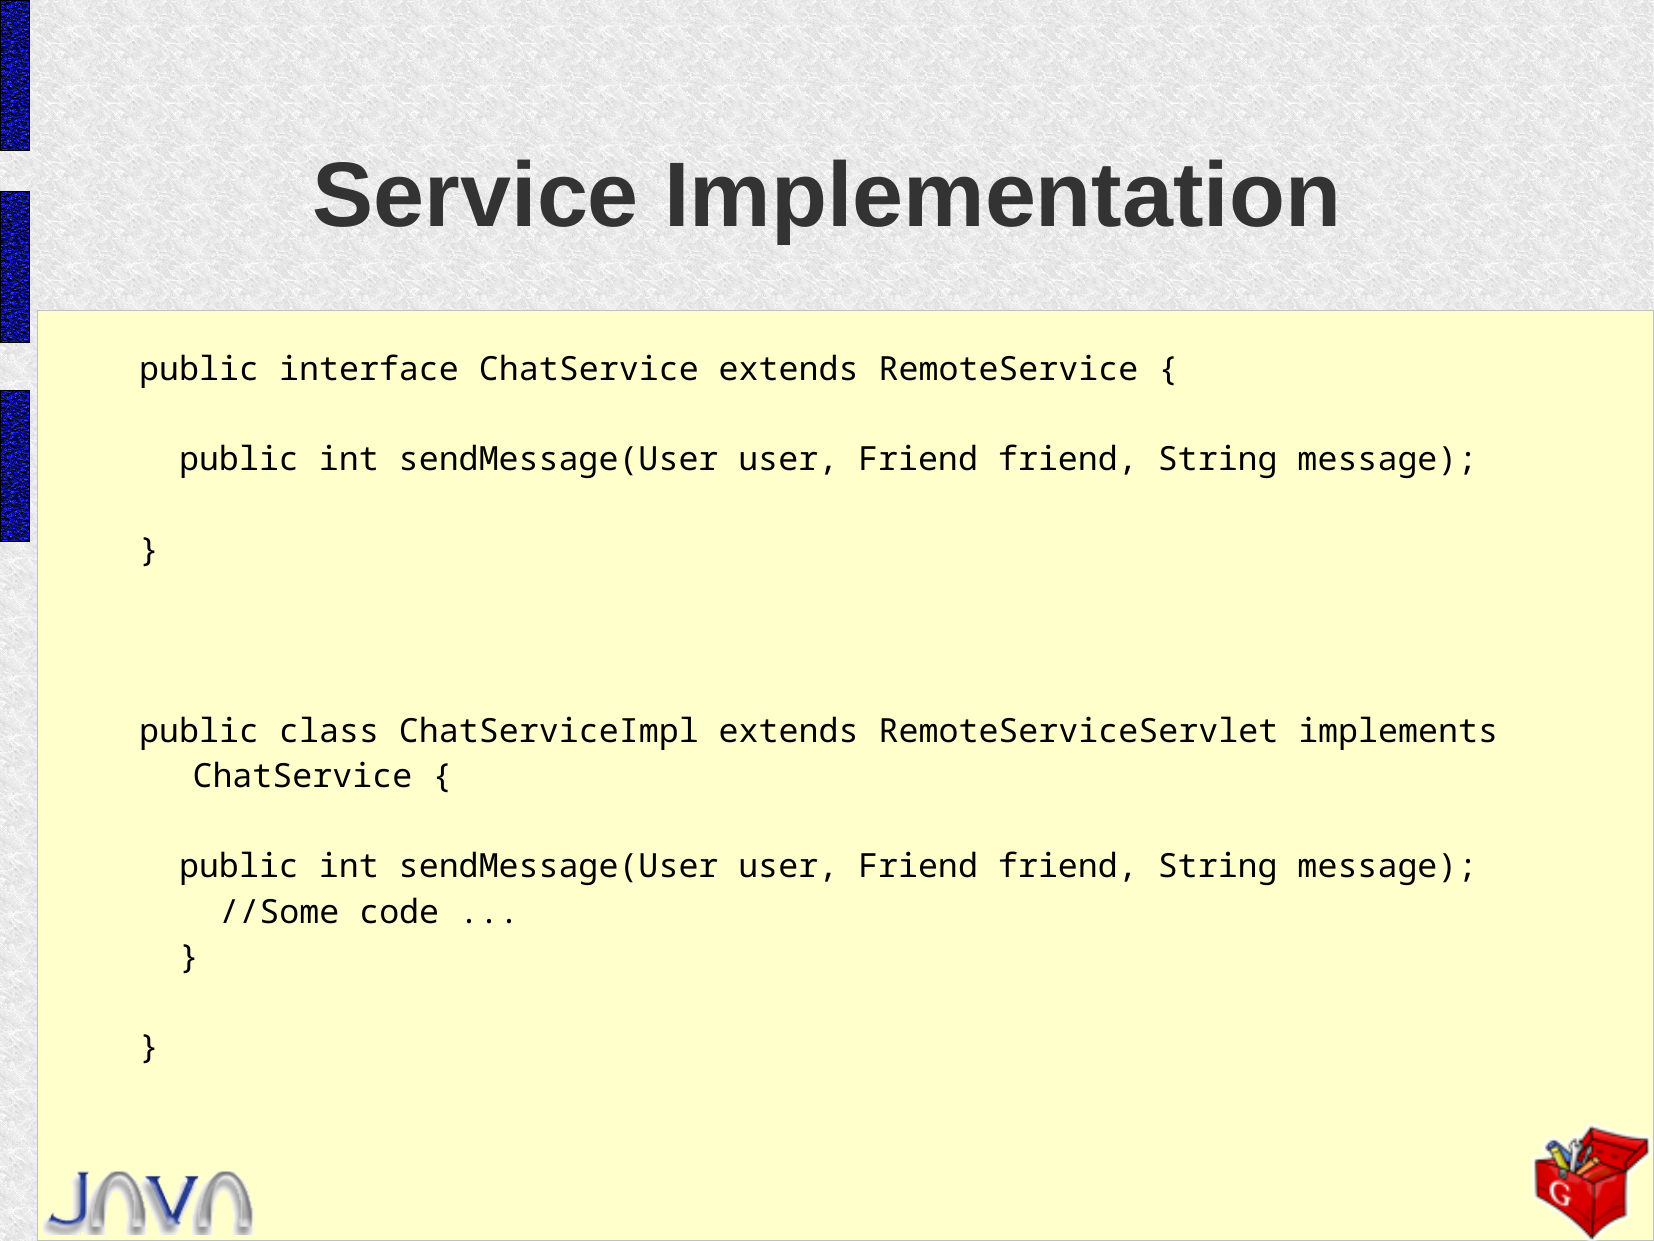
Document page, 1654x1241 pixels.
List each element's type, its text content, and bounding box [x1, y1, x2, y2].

picture [1, 391, 29, 541]
picture [1, 192, 29, 342]
picture [43, 1162, 263, 1235]
picture [0, 0, 1654, 1241]
picture [1, 1, 29, 150]
list public interface ChatService extends RemoteService { public int sendMessage(User user, Friend friend, String message); } public class ChatServiceImpl extends RemoteServiceServlet implements ChatService { public int sendMessage(User user, Friend friend, String message); //Some code ... } } [121, 344, 1534, 1127]
picture [1525, 1118, 1654, 1241]
title Service Implementation [121, 91, 1534, 299]
